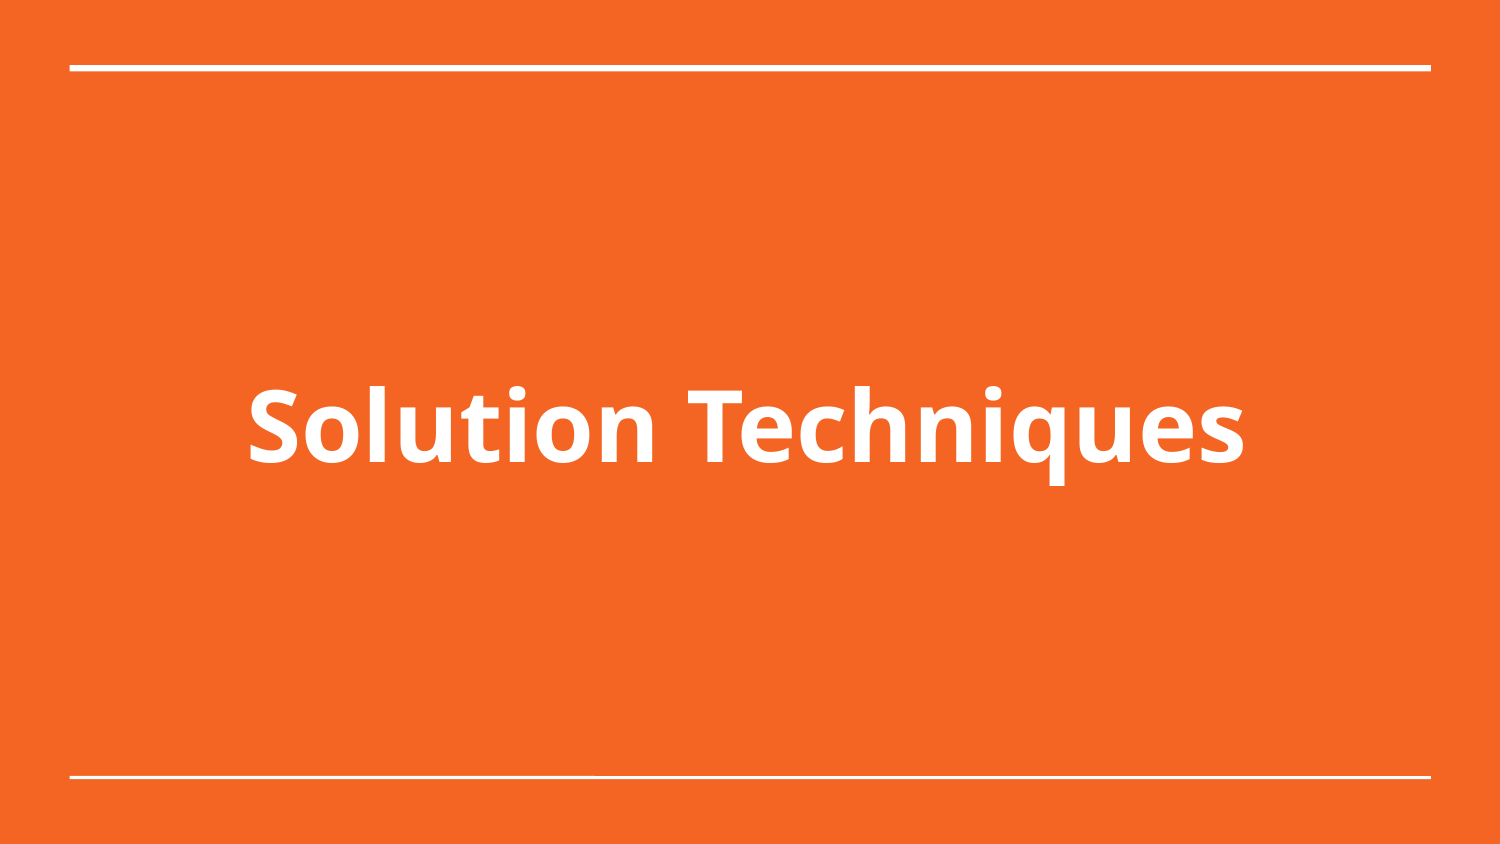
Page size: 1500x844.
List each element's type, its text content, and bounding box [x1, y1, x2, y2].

title Solution Techniques [66, 296, 1428, 550]
